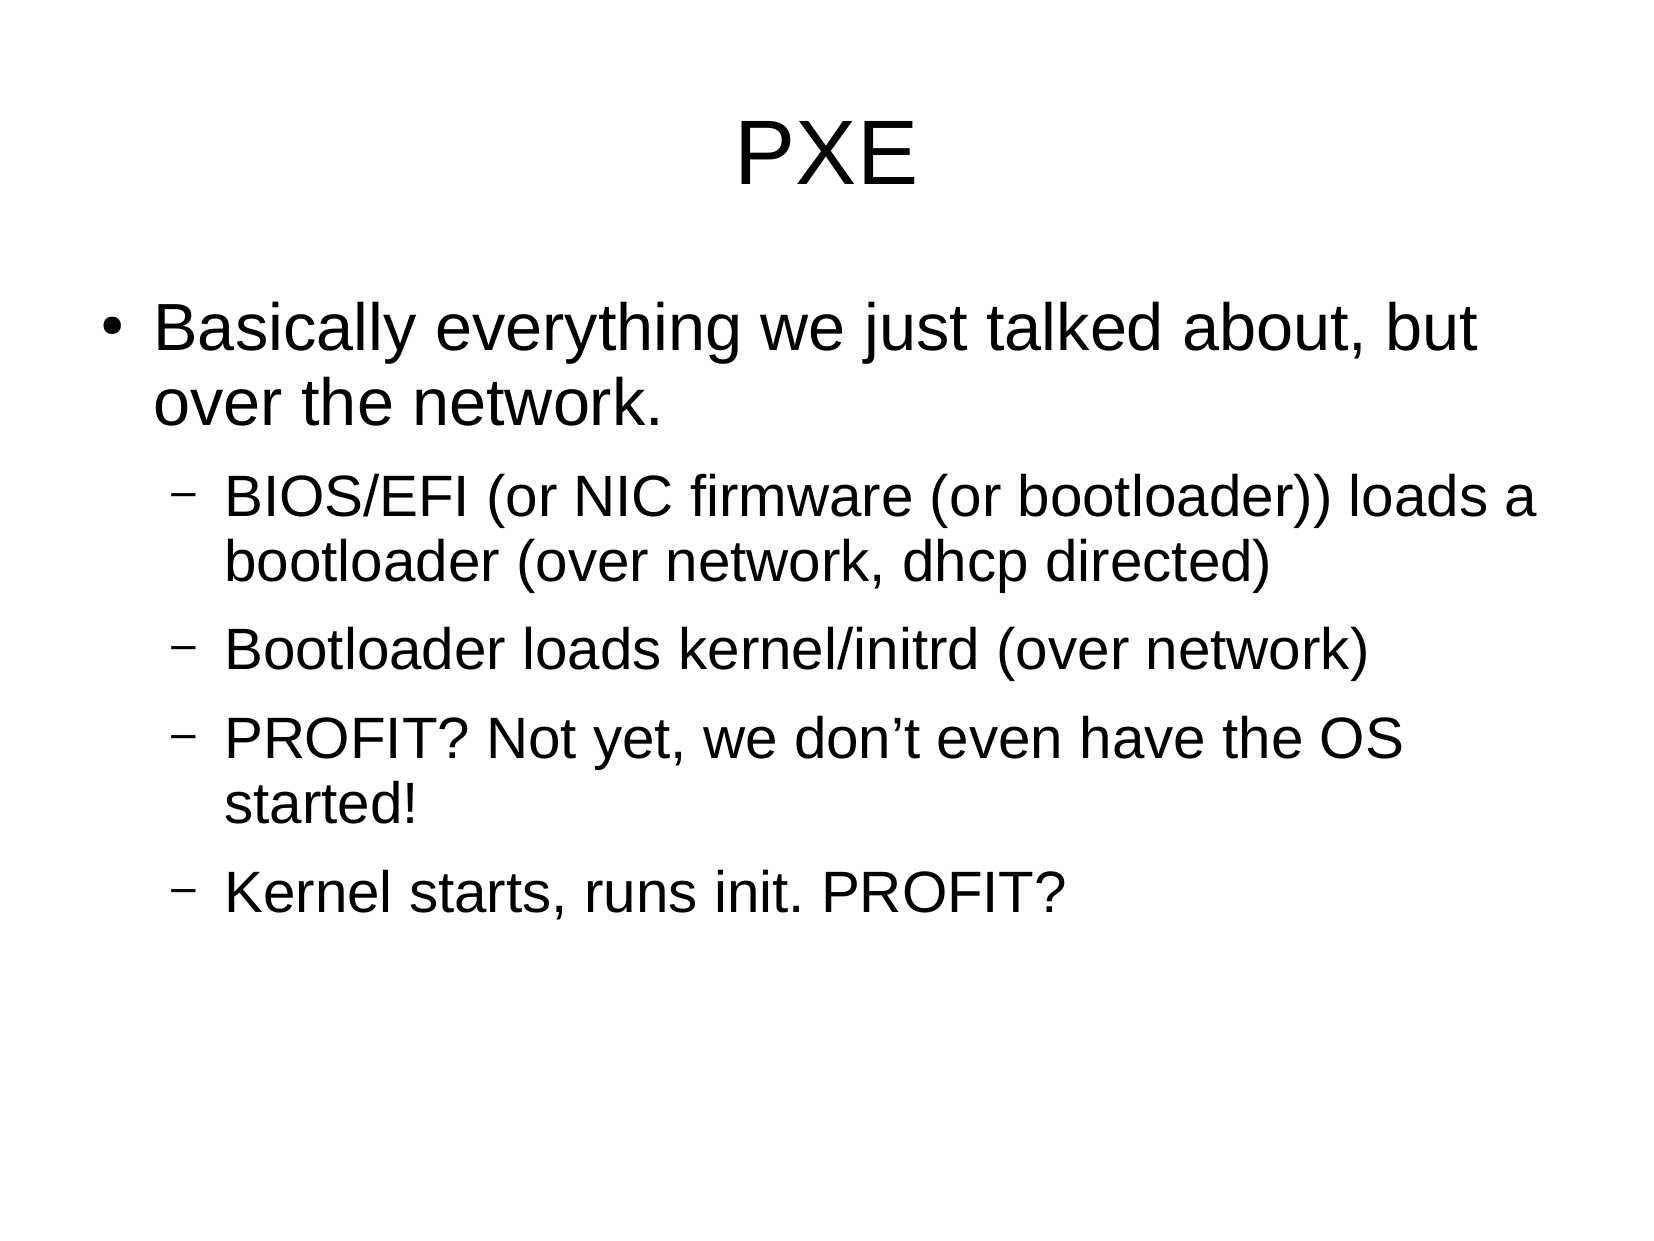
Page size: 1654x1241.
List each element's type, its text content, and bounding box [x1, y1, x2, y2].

list Basically everything we just talked about, but over the network. BIOS/EFI (or NIC firmware (or bootloader)) loads a bootloader (over network, dhcp directed) Bootloader loads kernel/initrd (over network) PROFIT? Not yet, we don’t even have the OS started! Kernel starts, runs init. PROFIT? [82, 290, 1571, 1010]
title PXE [82, 49, 1571, 257]
